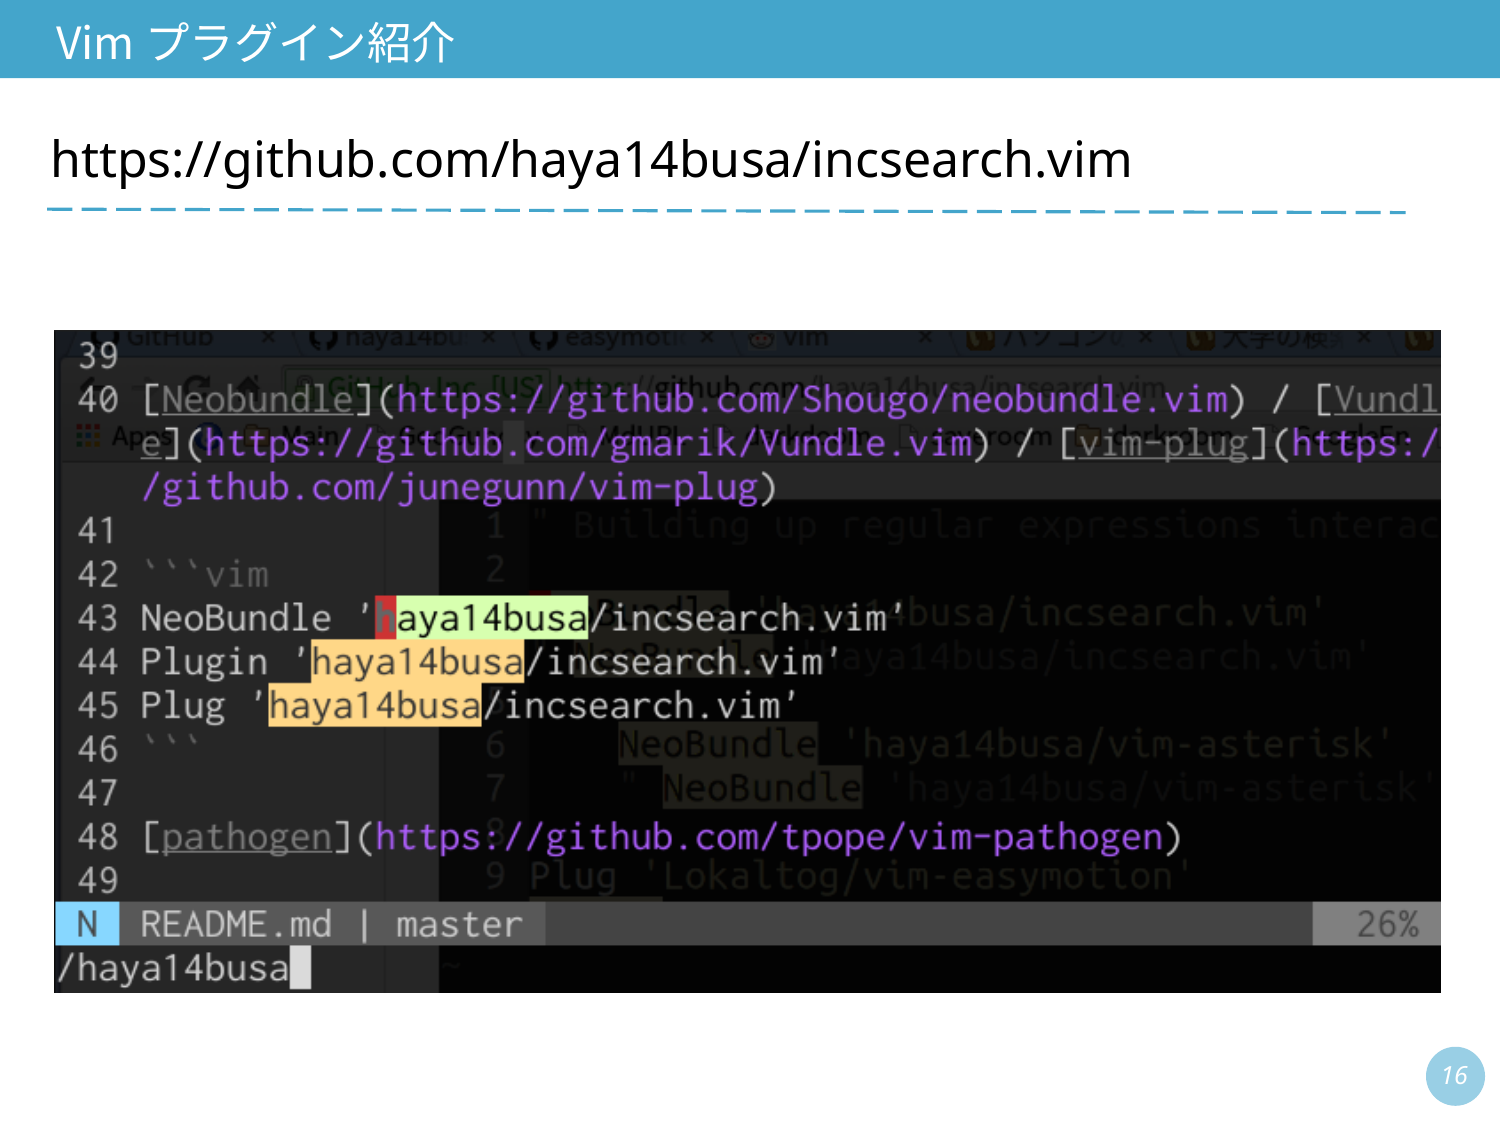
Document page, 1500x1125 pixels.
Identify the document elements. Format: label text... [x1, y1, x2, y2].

slide_number <number> [1424, 1046, 1484, 1107]
picture [54, 330, 1441, 993]
text_box https://github.com/haya14busa/incsearch.vim [35, 119, 1489, 203]
title Vim プラグイン紹介 [41, 7, 1392, 76]
